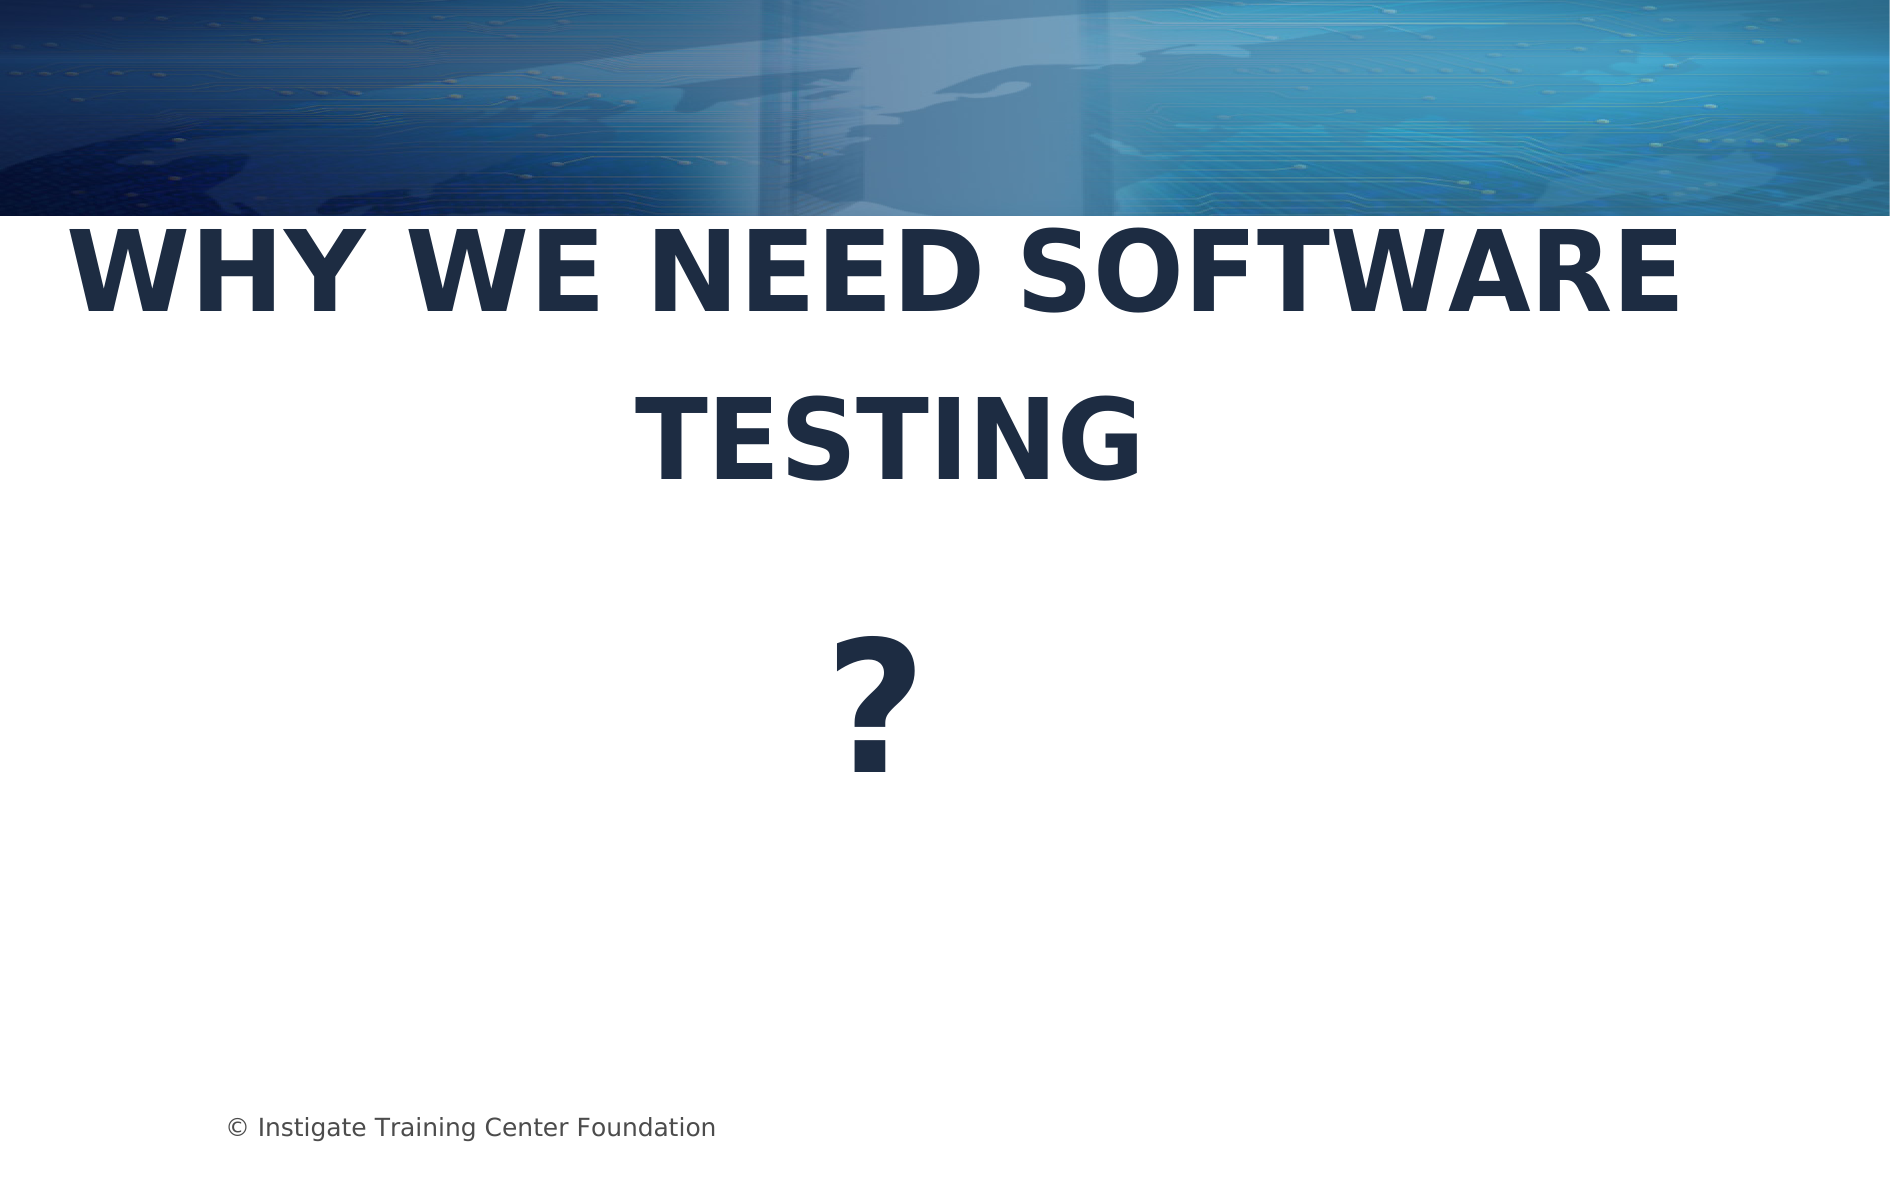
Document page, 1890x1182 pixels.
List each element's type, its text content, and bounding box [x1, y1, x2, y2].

picture [0, 0, 1890, 216]
title WHY WE NEED SOFTWARE TESTING ? [27, 220, 1726, 825]
